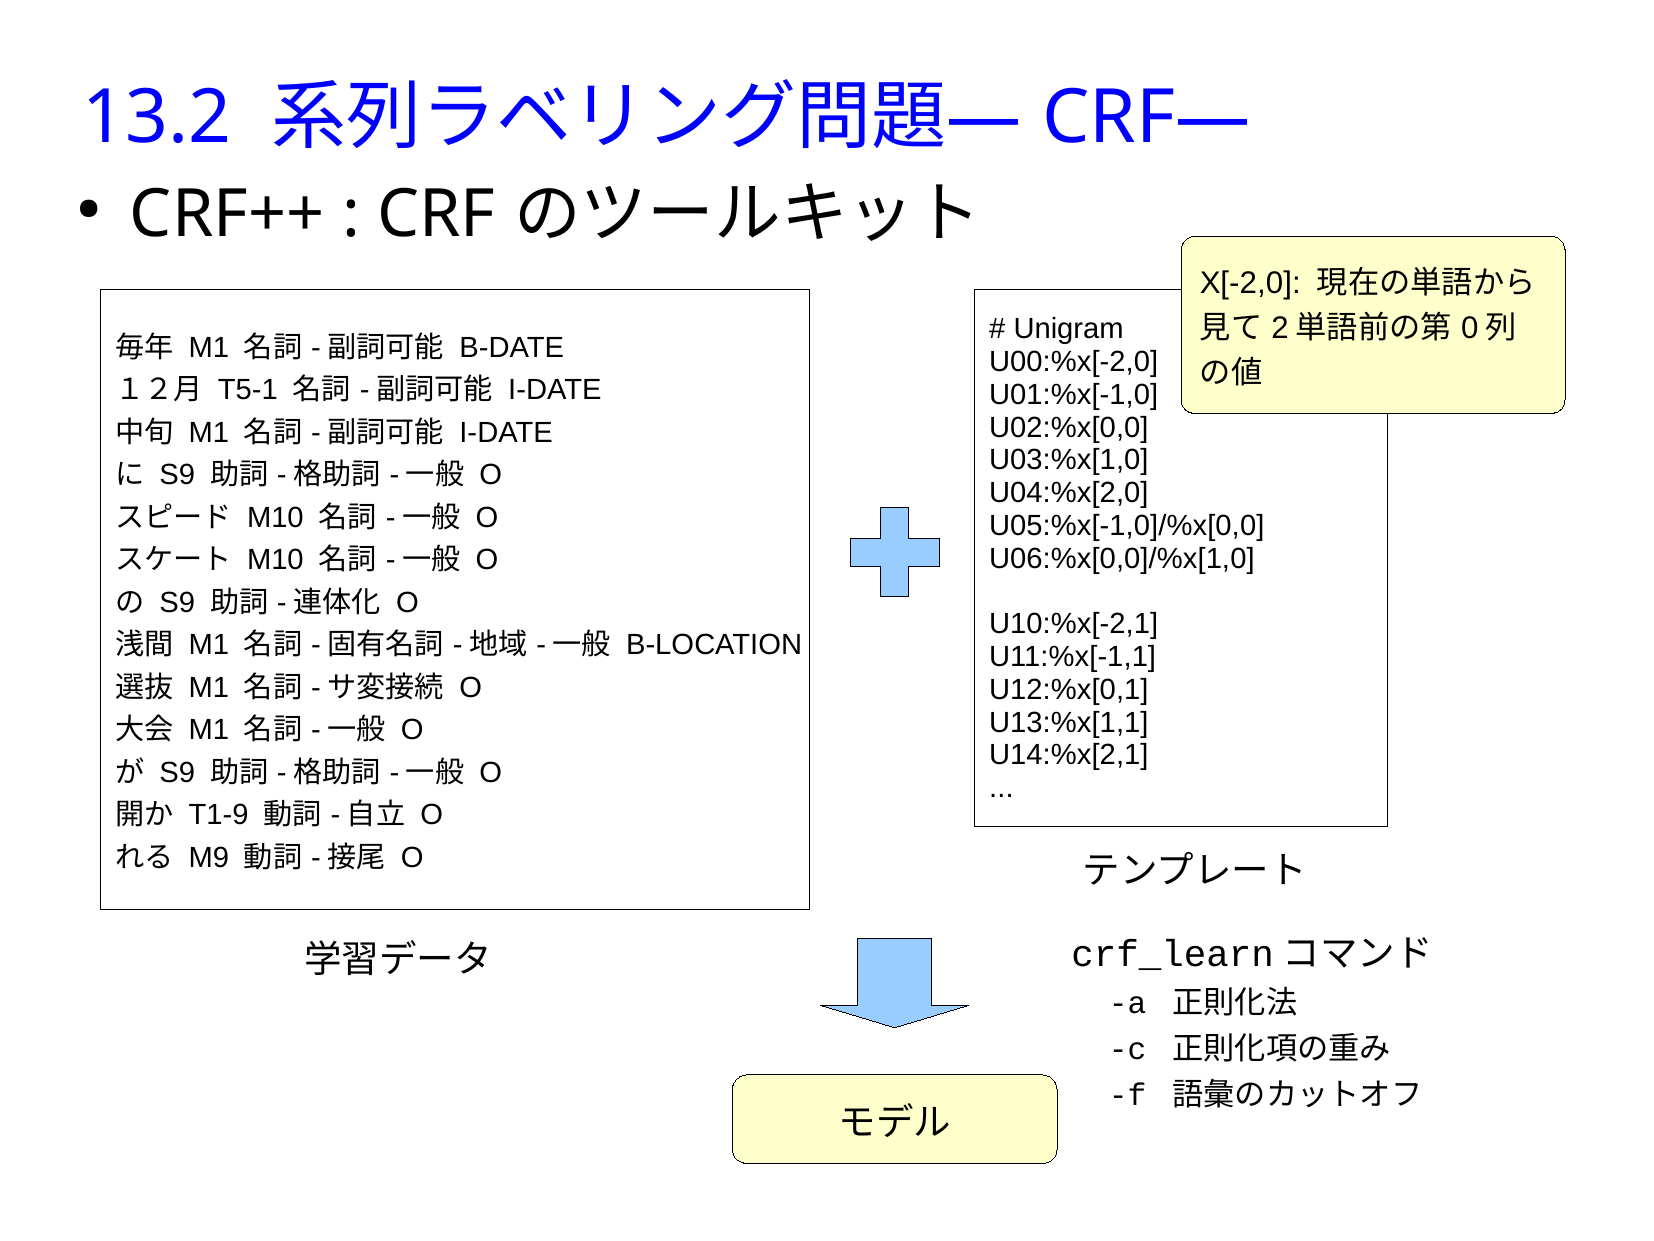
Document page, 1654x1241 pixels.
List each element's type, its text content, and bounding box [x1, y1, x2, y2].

text_box crf_learnコマンド -a 正則化法 -c 正則化項の重み -f 語彙のカットオフ [1056, 915, 1448, 1128]
text_box # Unigram U00:%x[-2,0] U01:%x[-1,0] U02:%x[0,0] U03:%x[1,0] U04:%x[2,0] U05:%x[-1,0]/%x[0,0] U06:%x[0,0]/%x[1,0] U10:%x[-2,1] U11:%x[-1,1] U12:%x[0,1] U13:%x[1,1] U14:%x[2,1] ... [974, 289, 1388, 827]
text_box [850, 507, 940, 597]
text_box 毎年 M1 名詞-副詞可能 B-DATE １２月 T5-1 名詞-副詞可能 I-DATE 中旬 M1 名詞-副詞可能 I-DATE に S9 助詞-格助詞-一般 O スピード M10 名詞-一般 O スケート M10 名詞-一般 O の S9 助詞-連体化 O 浅間 M1 名詞-固有名詞-地域-一般 B-LOCATION 選抜 M1 名詞-サ変接続 O 大会 M1 名詞-一般 O が S9 助詞-格助詞-一般 O 開か T1-9 動詞-自立 O れる M9 動詞-接尾 O [100, 289, 810, 910]
text_box モデル [732, 1074, 1058, 1164]
list CRF++ : CRFのツールキット [59, 165, 1548, 347]
text_box X[-2,0]: 現在の単語から 見て2単語前の第0列 の値 [1181, 236, 1566, 414]
text_box [820, 938, 969, 1028]
text_box 学習データ [289, 921, 507, 993]
text_box テンプレート [1068, 832, 1323, 904]
title 13.2 系列ラベリング問題―CRF― [82, 49, 1571, 178]
